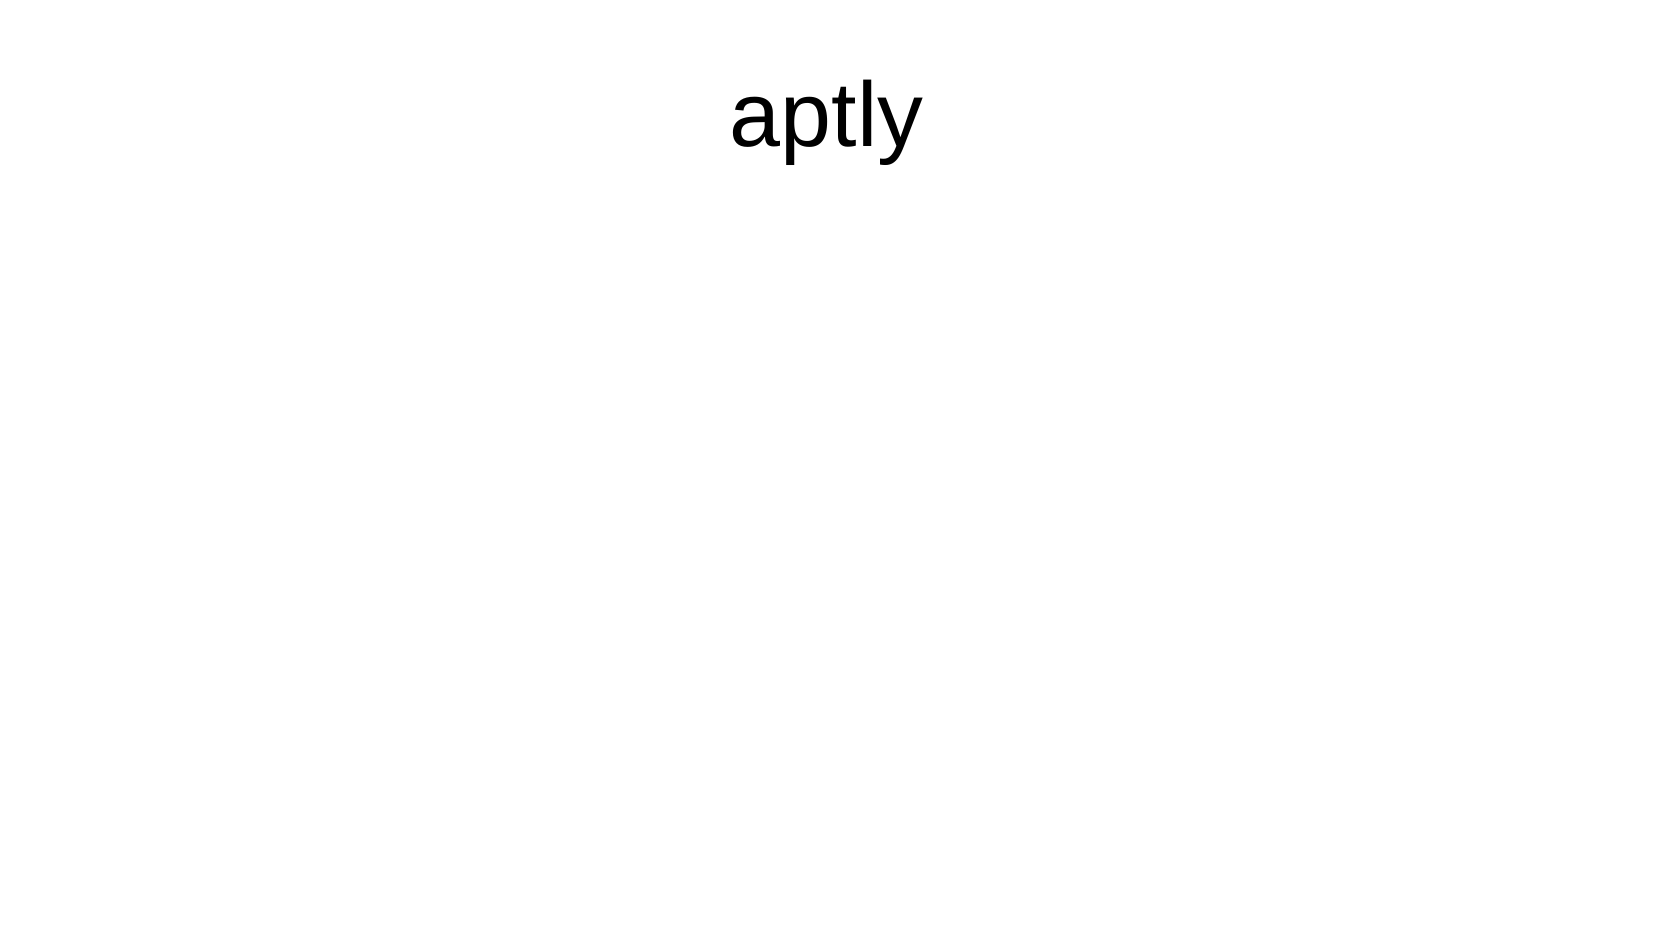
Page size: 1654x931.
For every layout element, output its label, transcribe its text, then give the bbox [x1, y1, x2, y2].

title aptly [82, 37, 1571, 193]
